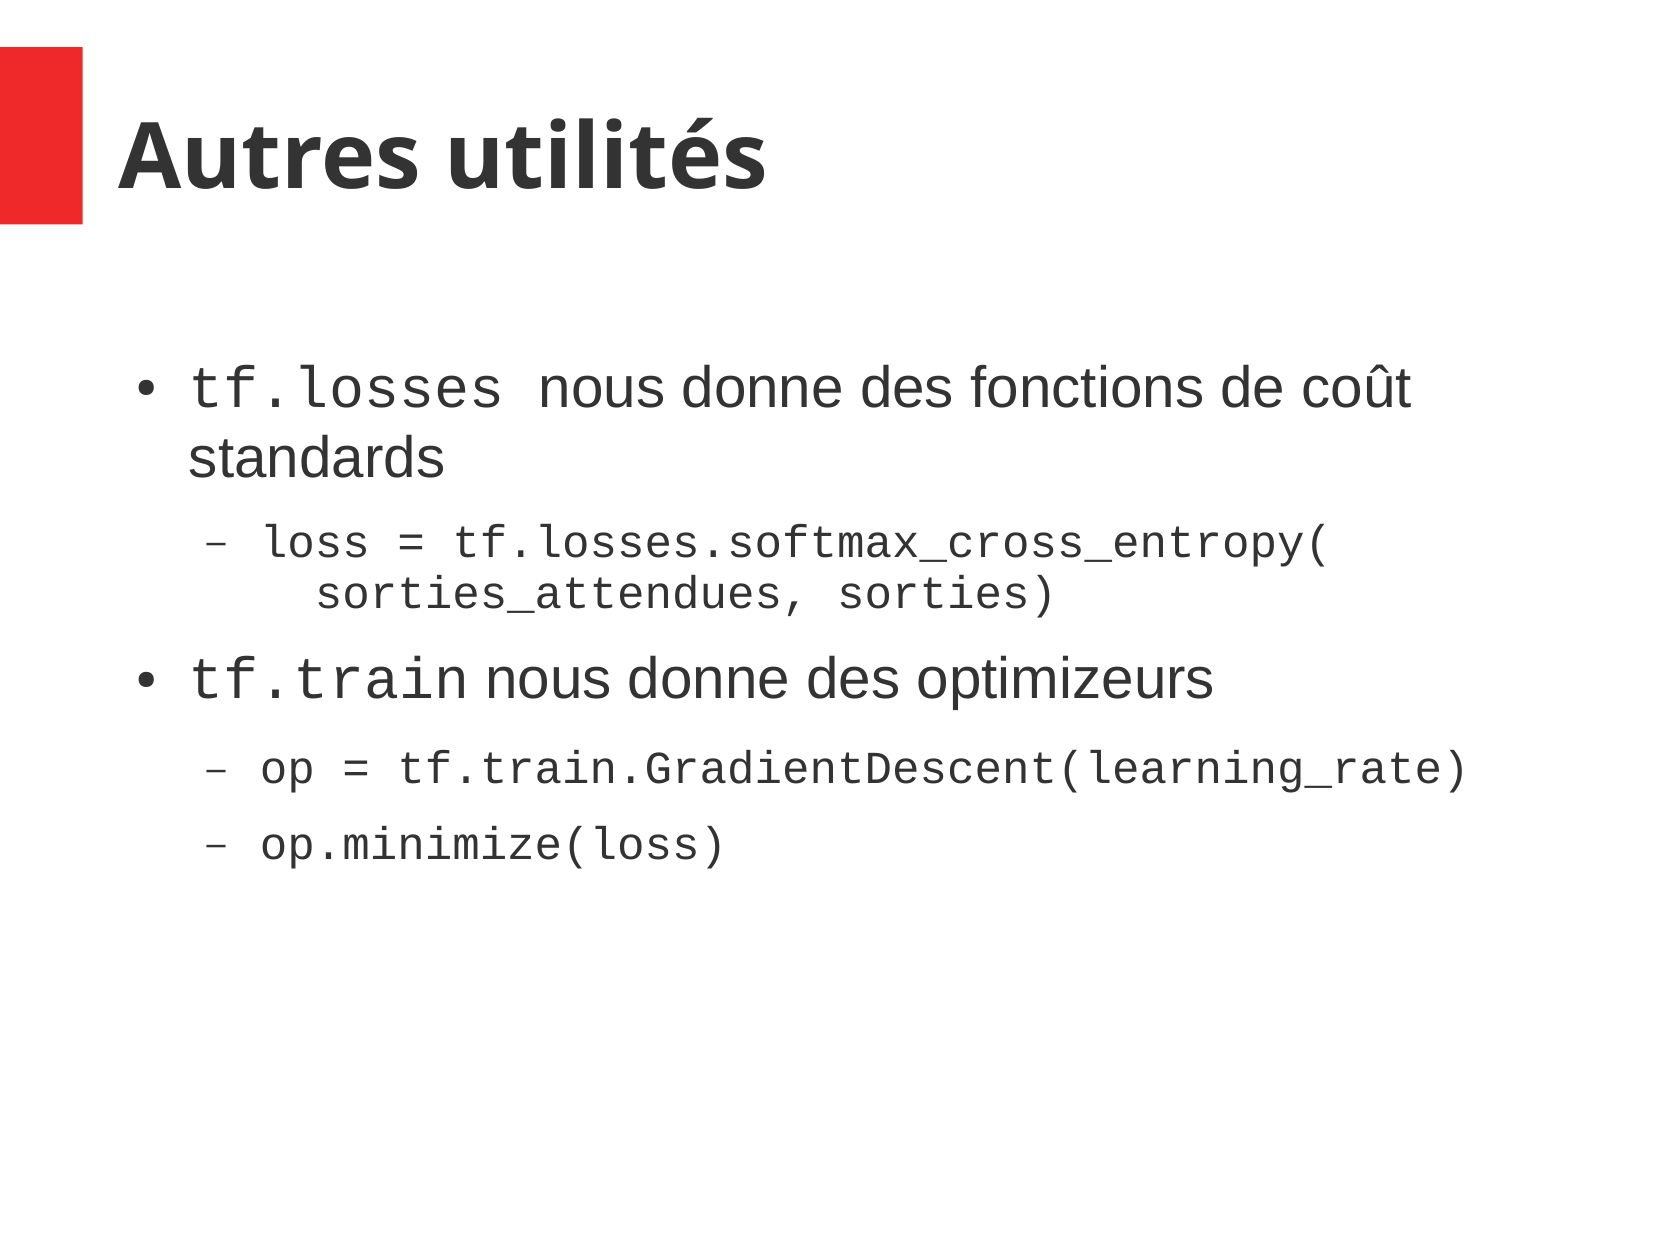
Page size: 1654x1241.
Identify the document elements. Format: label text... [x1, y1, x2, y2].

list tf.losses nous donne des fonctions de coût standards loss = tf.losses.softmax_cross_entropy( sorties_attendues, sorties) tf.train nous donne des optimizeurs op = tf.train.GradientDescent(learning_rate) op.minimize(loss) [118, 354, 1536, 1074]
title Autres utilités [118, 49, 1571, 257]
